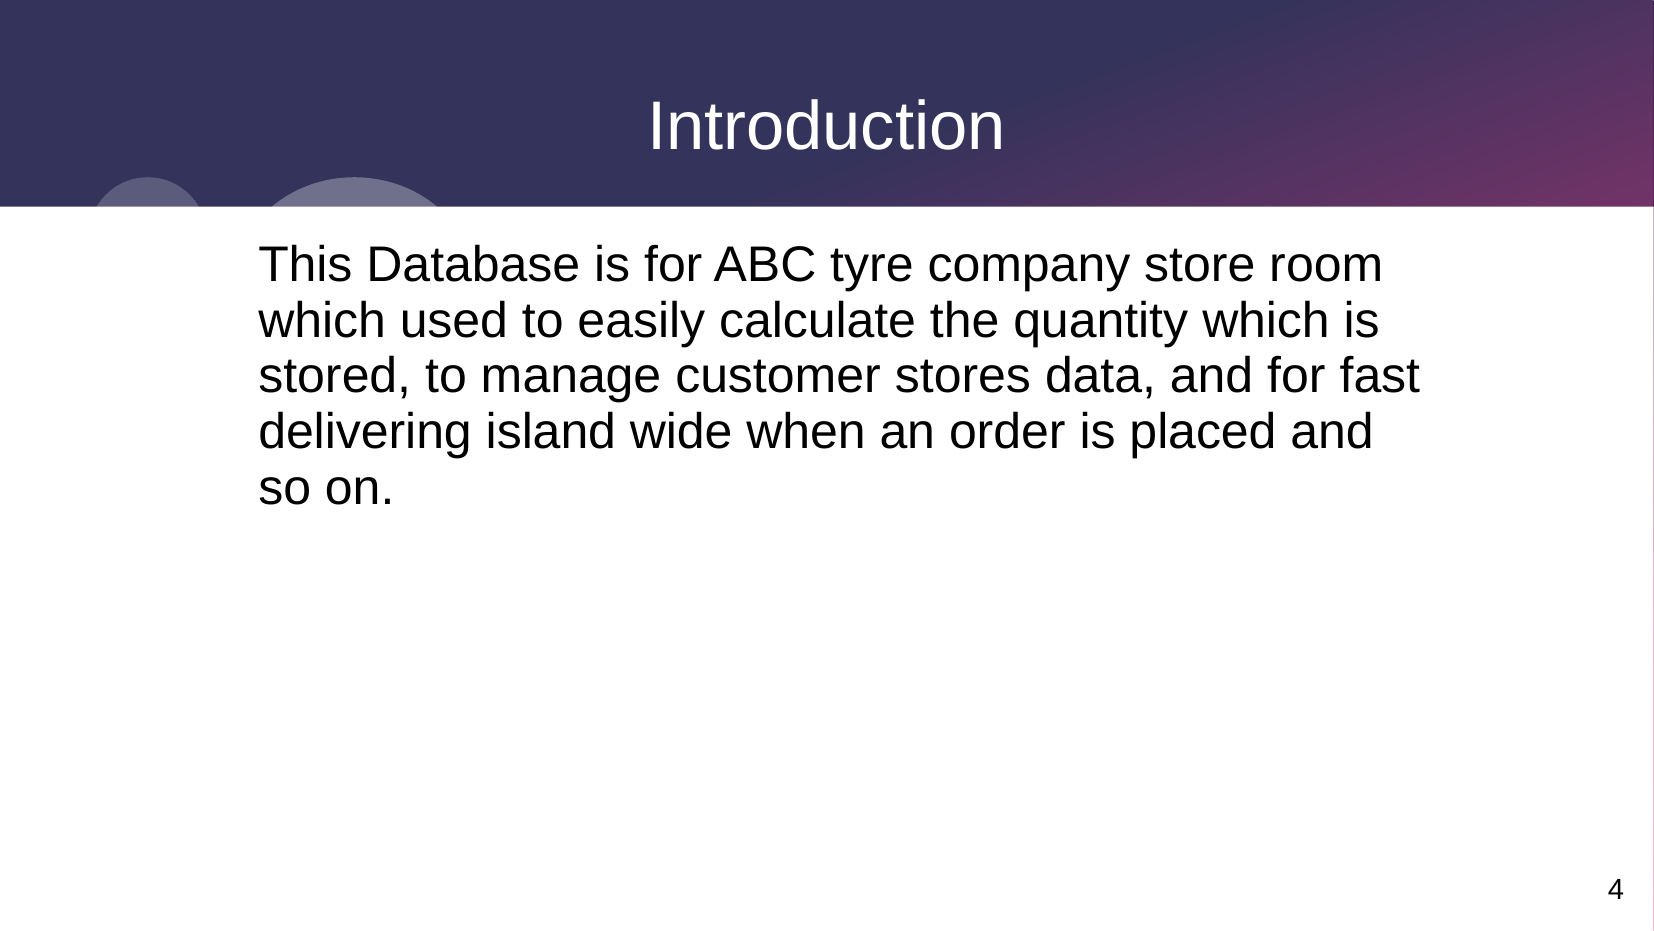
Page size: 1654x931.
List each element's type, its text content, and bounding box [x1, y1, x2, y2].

list This Database is for ABC tyre company store room which used to easily calculate the quantity which is stored, to manage customer stores data, and for fast delivering island wide when an order is placed and so on. [187, 236, 1426, 827]
title Introduction [88, 44, 1565, 207]
